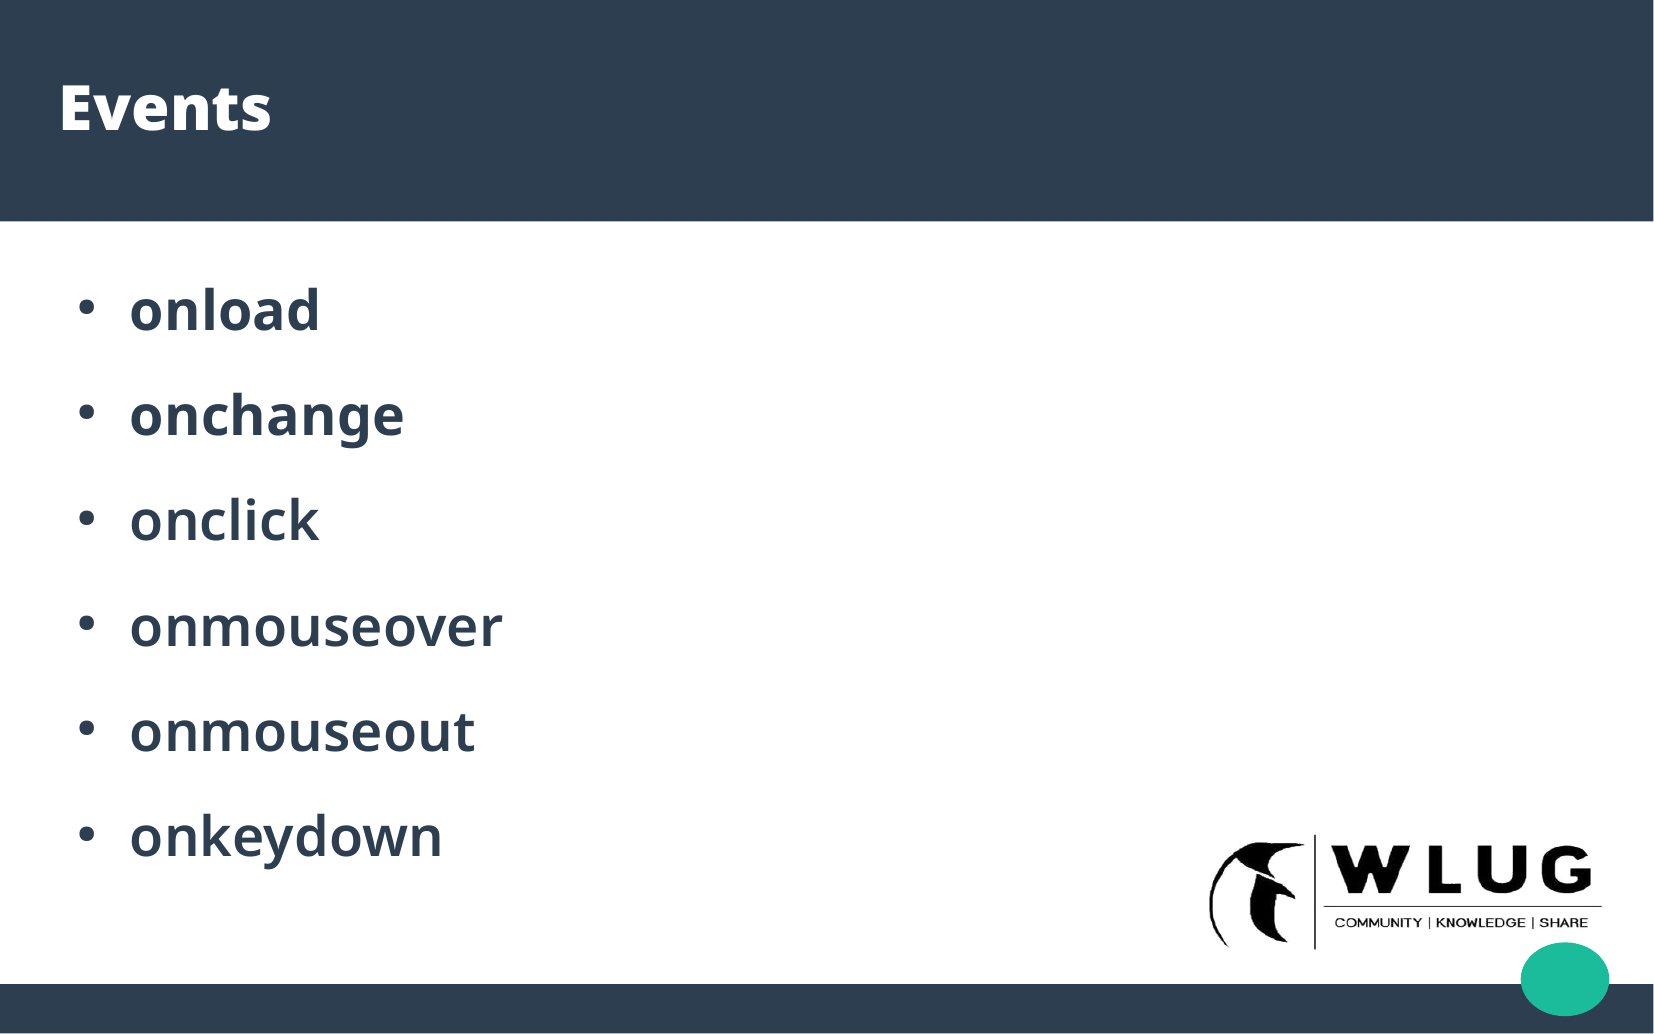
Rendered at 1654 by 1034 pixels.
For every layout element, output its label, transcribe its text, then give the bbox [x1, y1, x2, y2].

picture [1182, 826, 1616, 955]
title Events [59, 41, 1595, 173]
list onload onchange onclick onmouseover onmouseout onkeydown [59, 270, 1595, 960]
